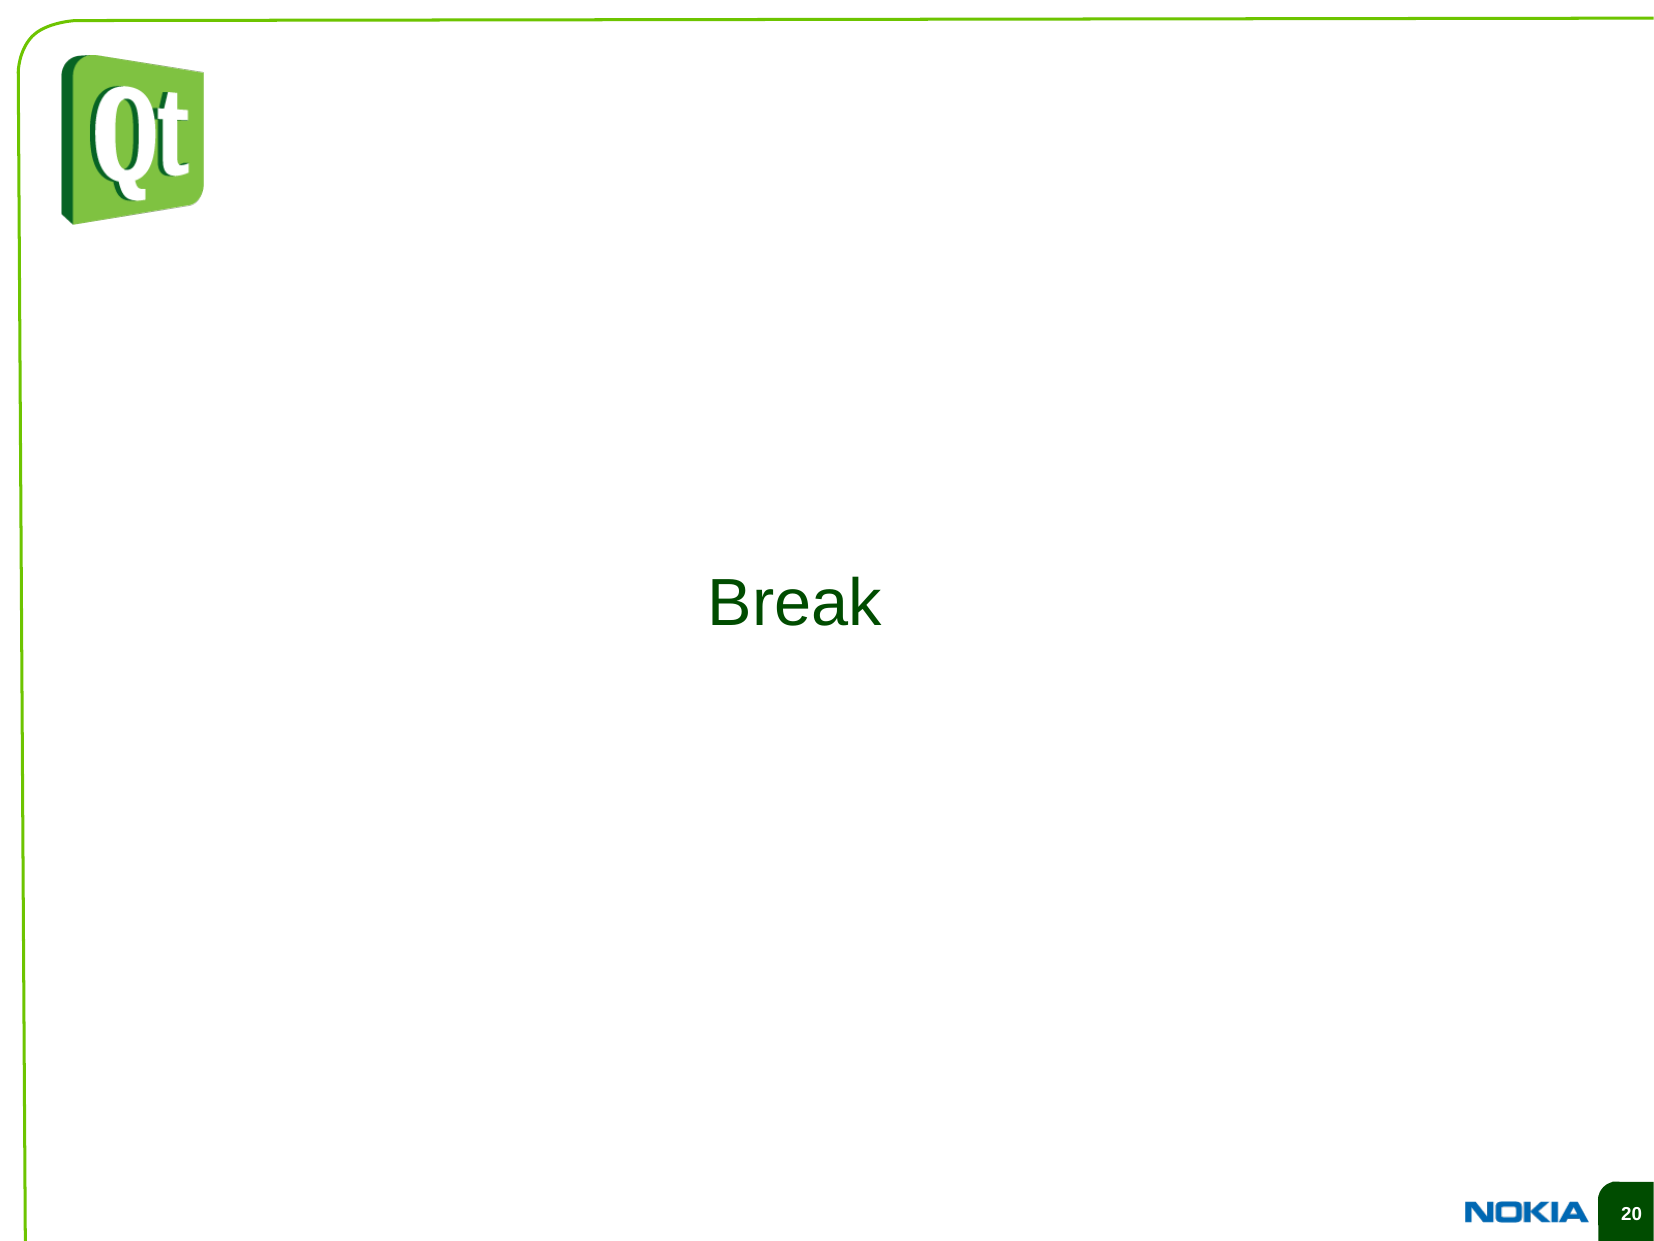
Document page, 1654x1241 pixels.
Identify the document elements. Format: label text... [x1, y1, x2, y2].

picture [61, 55, 204, 225]
subtitle Break [257, 49, 1333, 1155]
picture [1465, 1201, 1589, 1223]
